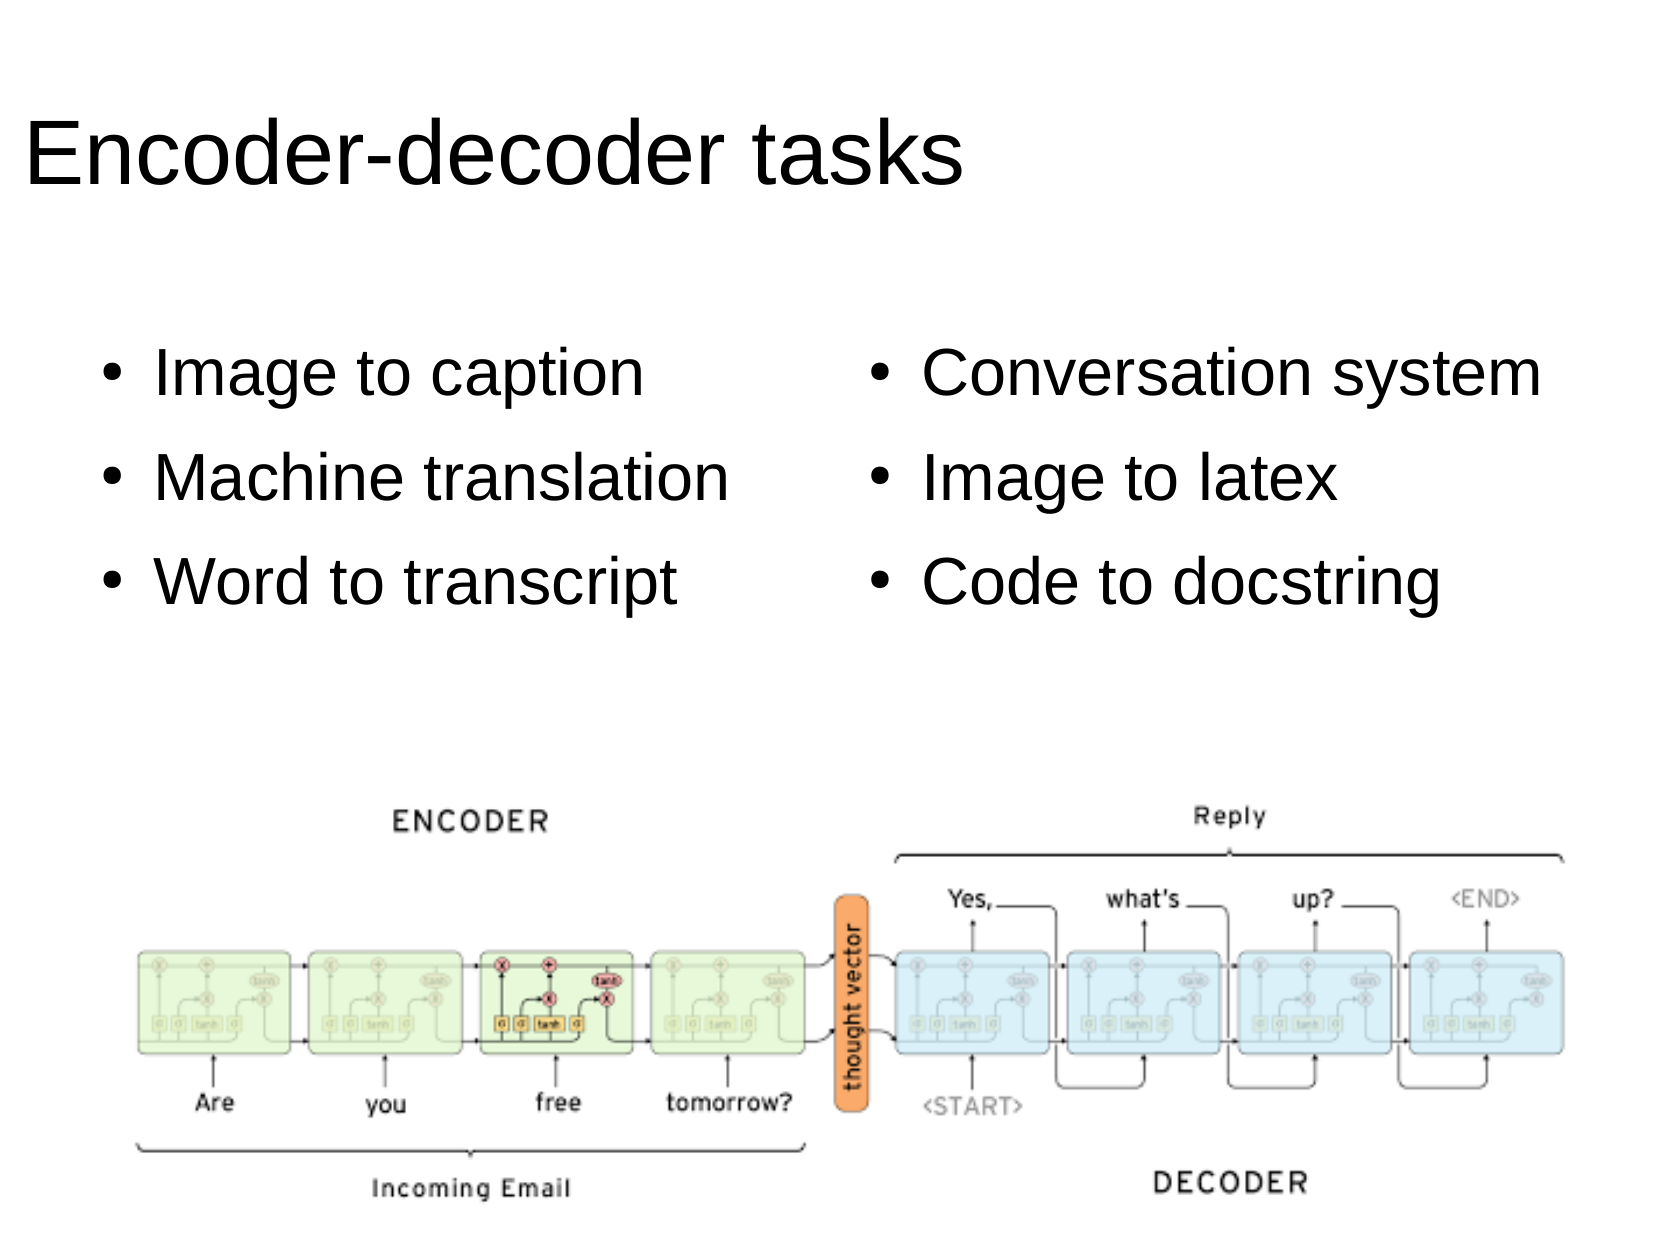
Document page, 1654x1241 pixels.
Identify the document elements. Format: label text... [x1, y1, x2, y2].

list Conversation system Image to latex Code to docstring [850, 231, 1563, 700]
title Encoder-decoder tasks [23, 49, 1512, 257]
picture [108, 773, 1598, 1223]
list Image to caption Machine translation Word to transcript [82, 231, 774, 700]
